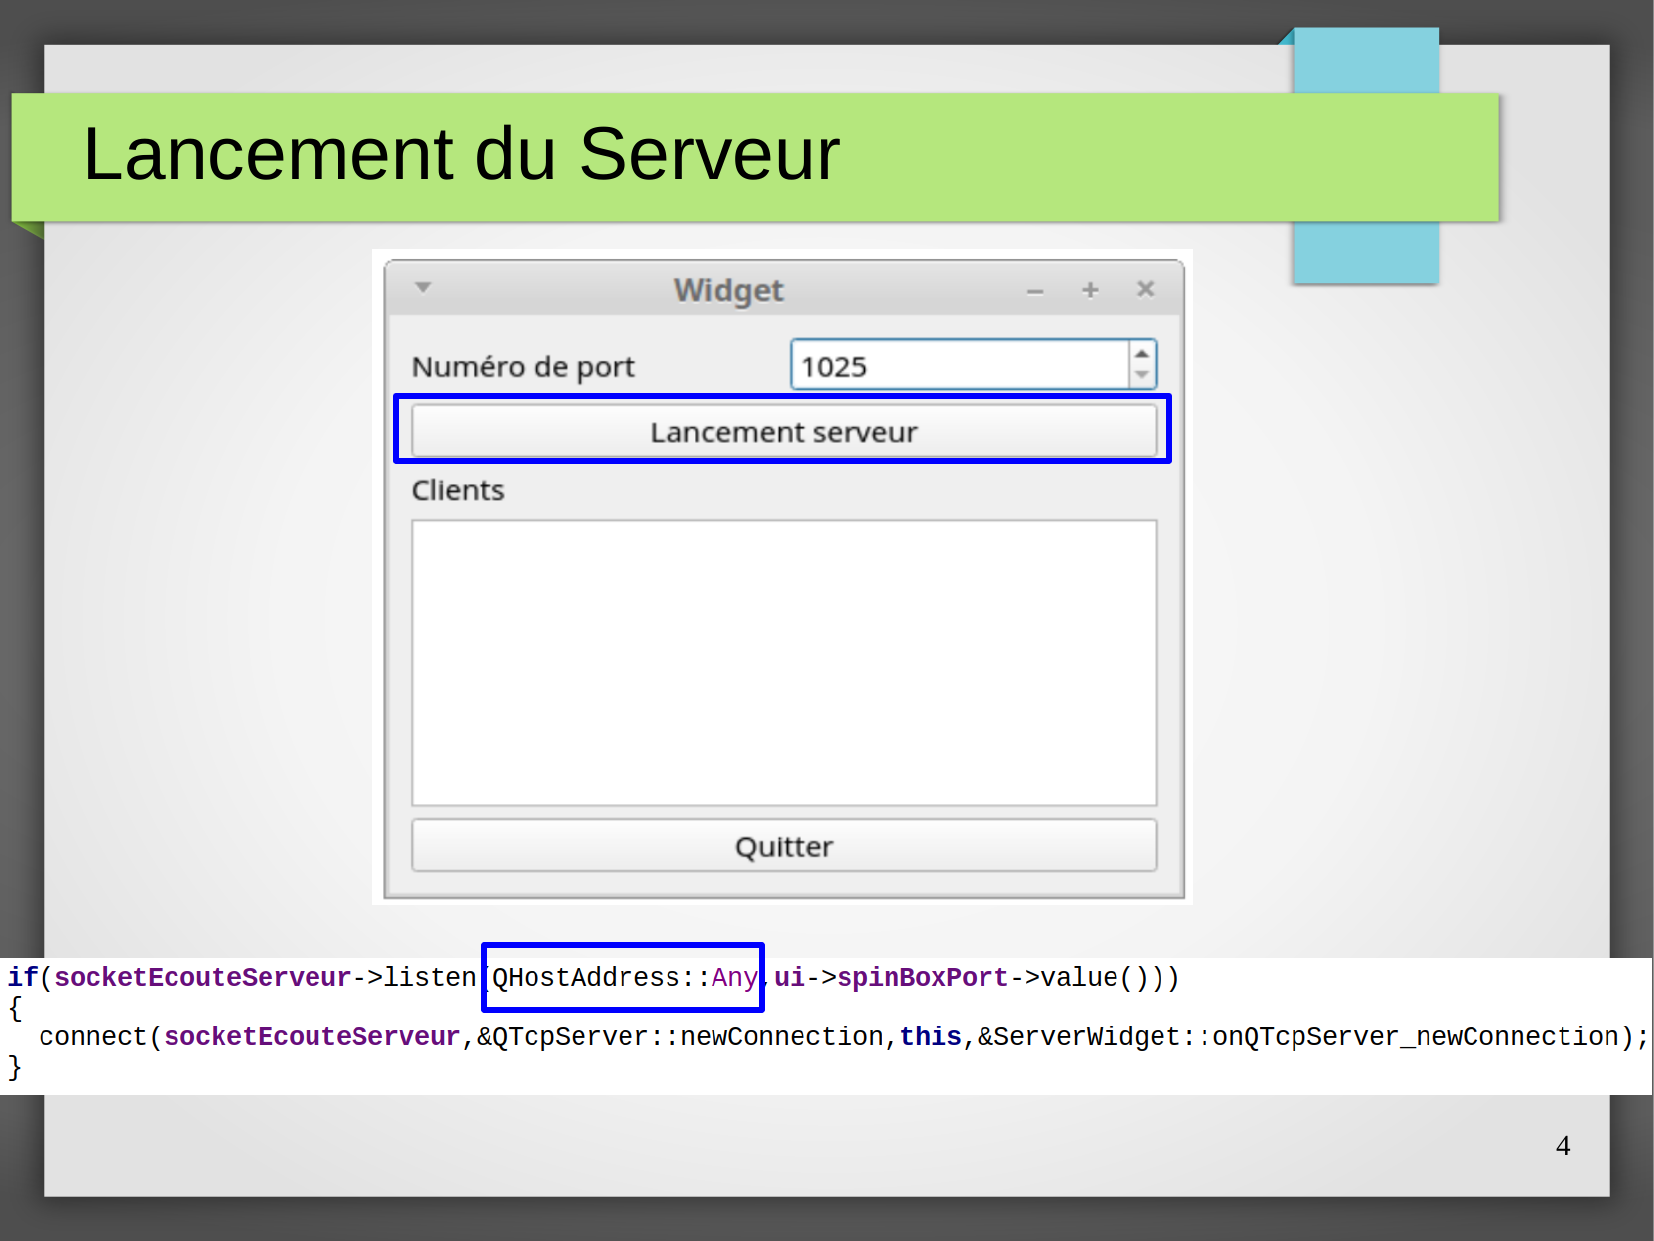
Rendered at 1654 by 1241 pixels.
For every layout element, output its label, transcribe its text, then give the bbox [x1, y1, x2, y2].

picture [0, 0, 1654, 1241]
title Lancement du Serveur [82, 94, 1264, 213]
